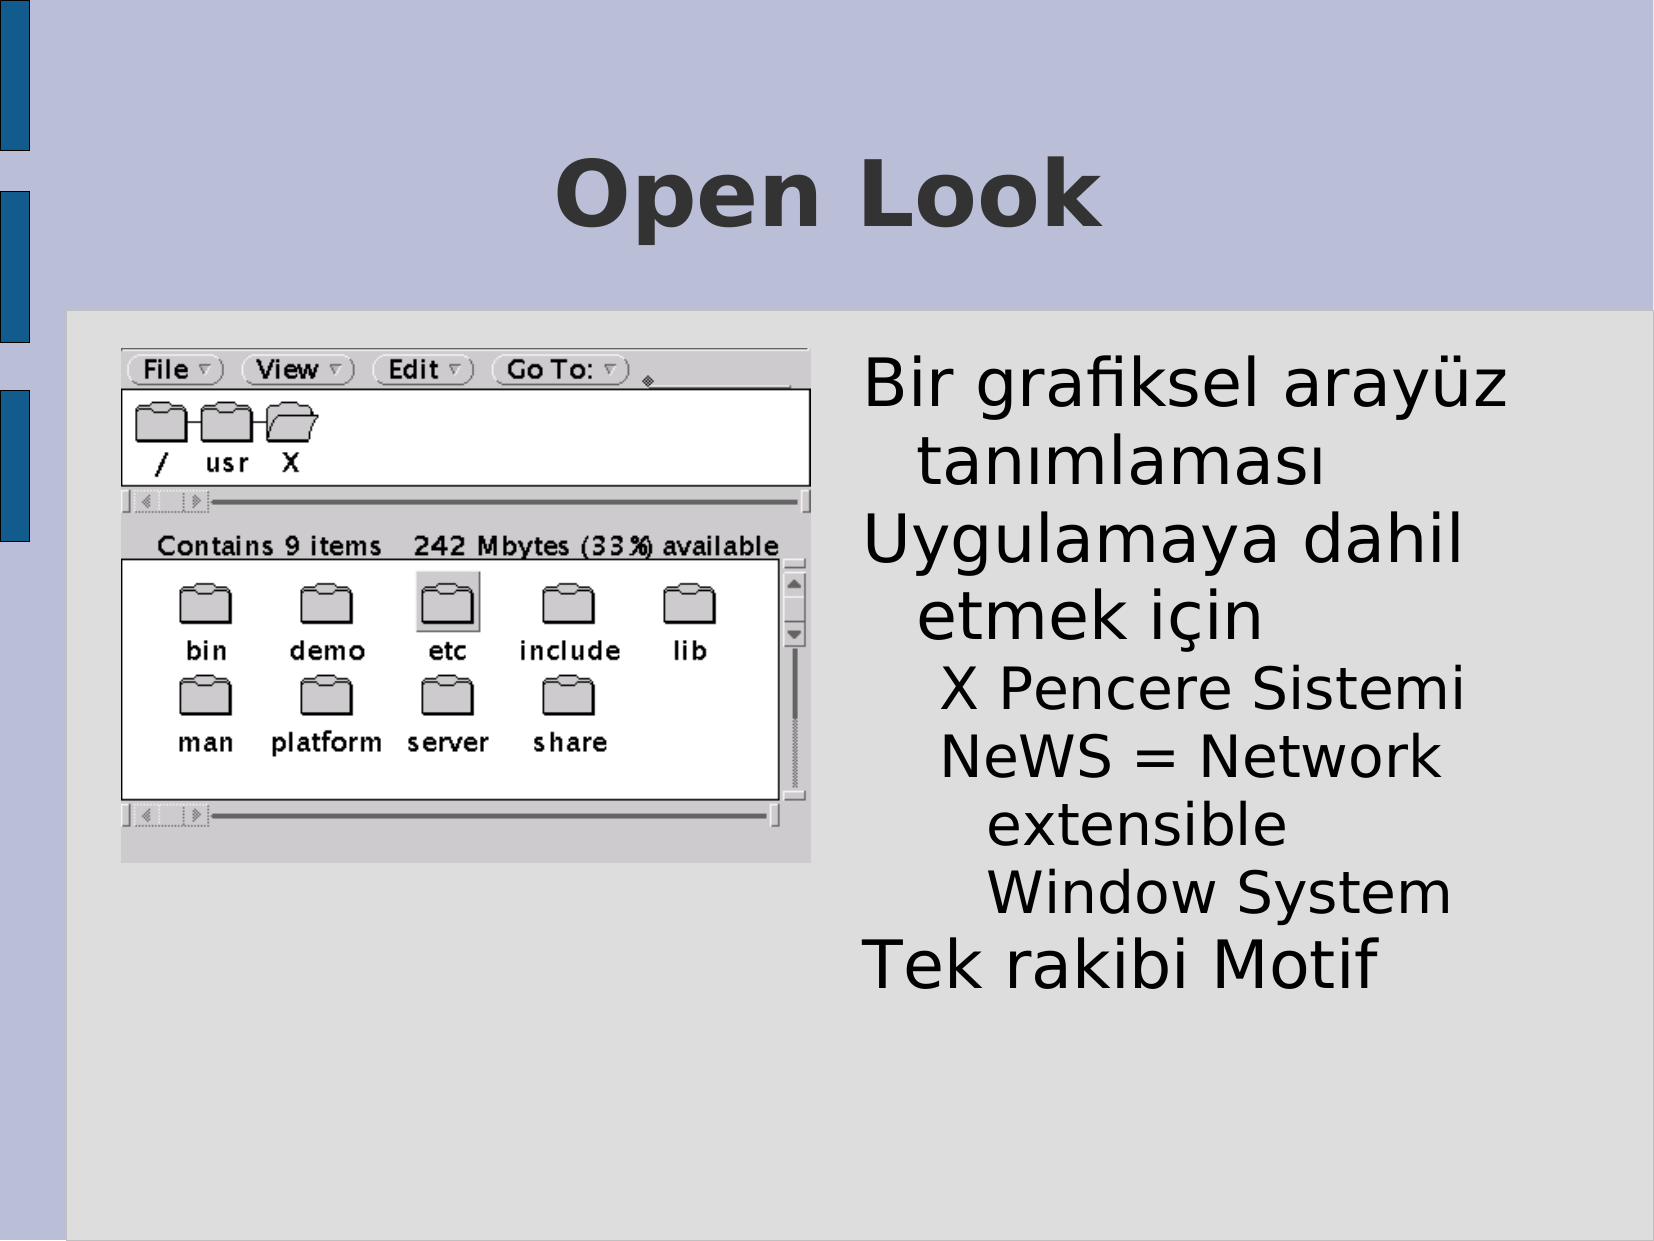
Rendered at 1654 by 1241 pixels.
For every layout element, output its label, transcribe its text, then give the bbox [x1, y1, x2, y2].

picture [121, 348, 811, 863]
title Open Look [121, 91, 1534, 299]
list Bir grafiksel arayüz tanımlaması Uygulamaya dahil etmek için X Pencere Sistemi NeWS = Network extensible Window System Tek rakibi Motif [845, 344, 1535, 1127]
